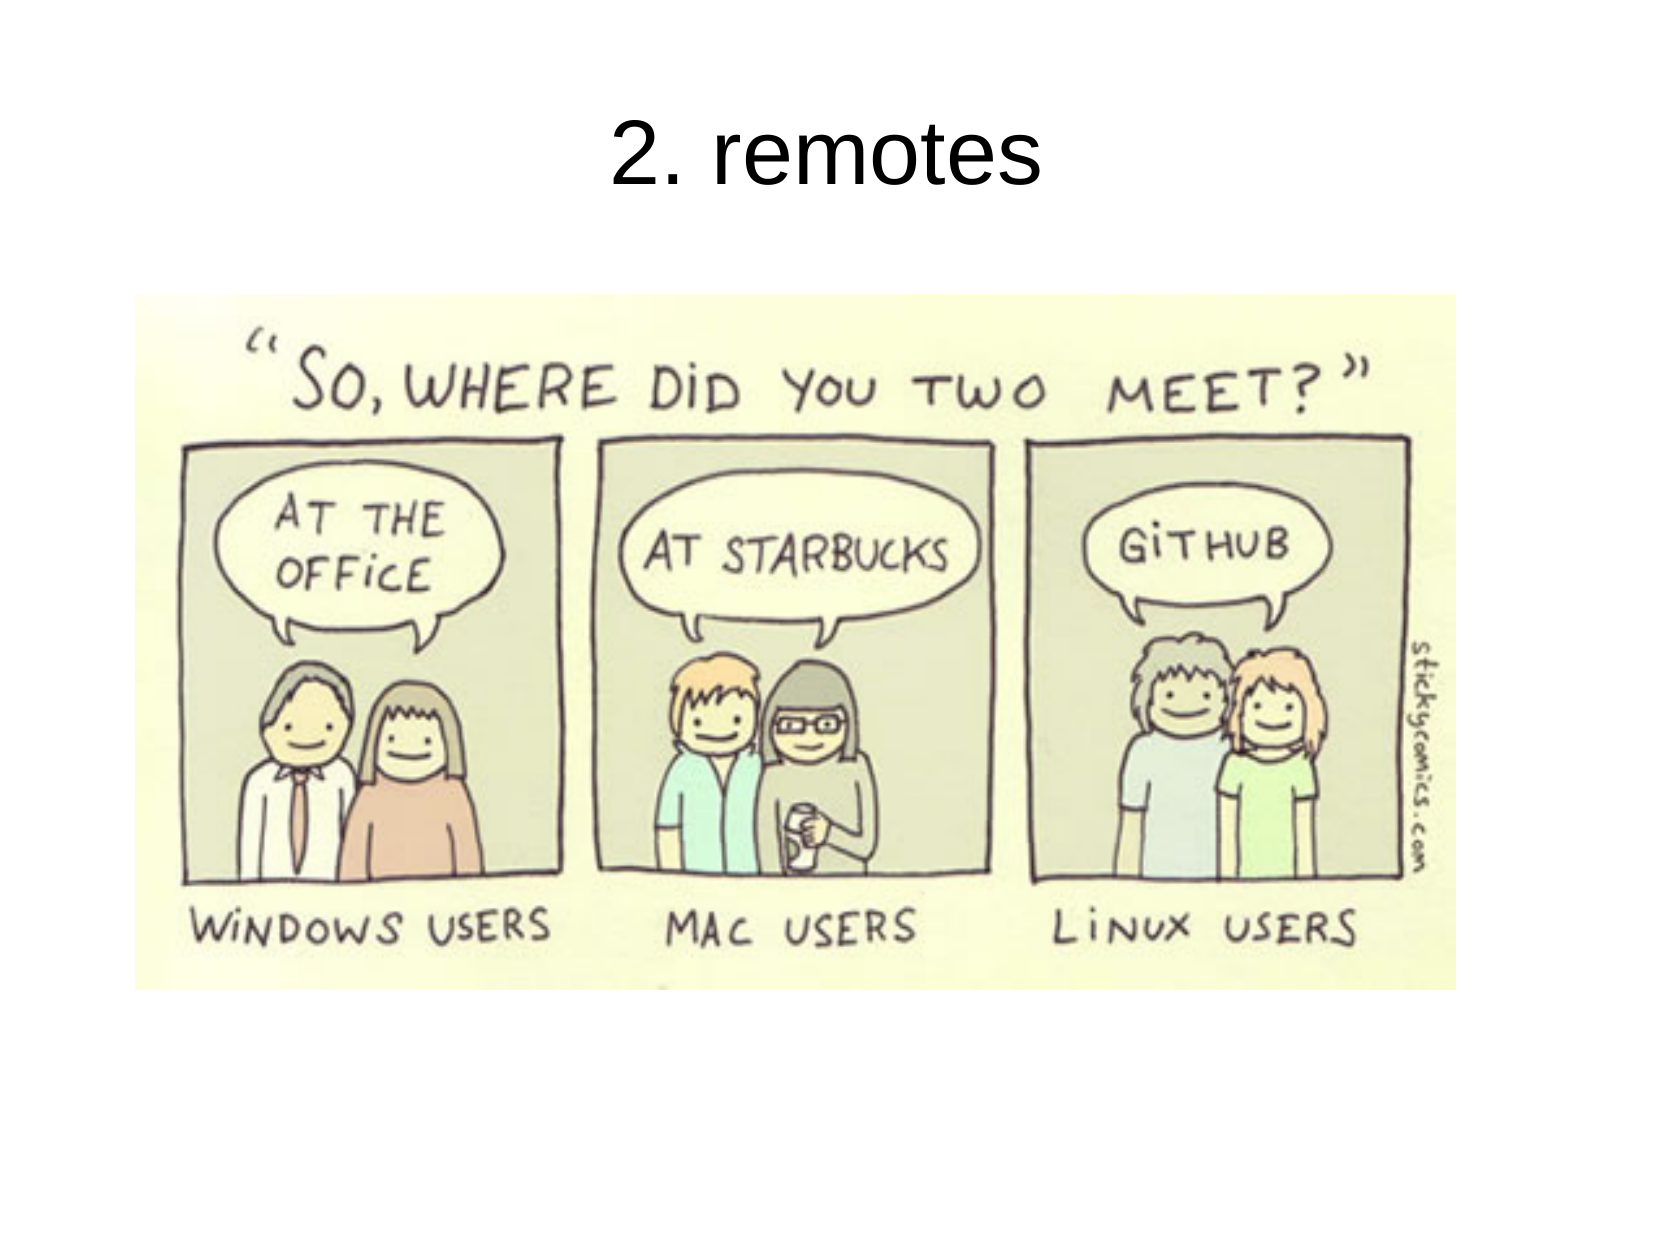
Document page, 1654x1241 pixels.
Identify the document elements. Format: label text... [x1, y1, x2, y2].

picture [135, 294, 1456, 991]
title 2. remotes [82, 49, 1571, 257]
